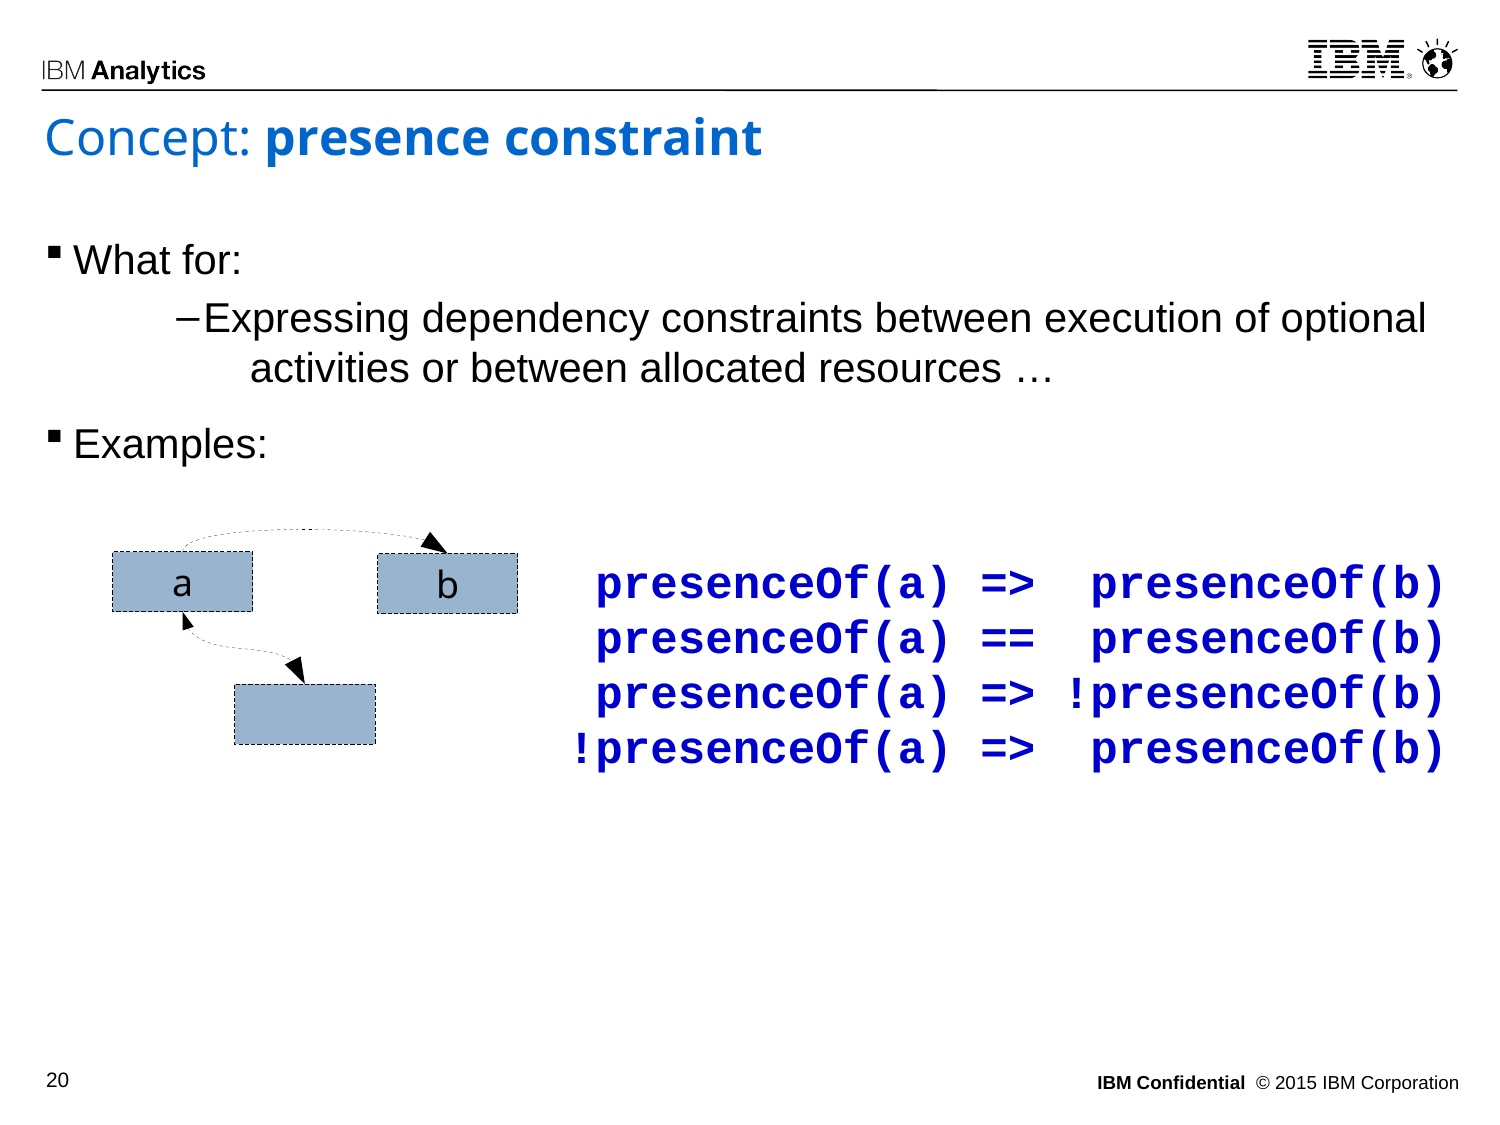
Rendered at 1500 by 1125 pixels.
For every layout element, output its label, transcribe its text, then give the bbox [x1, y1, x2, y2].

text_box b [377, 553, 518, 614]
text_box a [112, 551, 253, 612]
list What for: Expressing dependency constraints between execution of optional activities or between allocated resources … Examples: [29, 224, 1456, 1066]
picture [1294, 24, 1469, 91]
text_box presenceOf(a) => presenceOf(b) presenceOf(a) == presenceOf(b) presenceOf(a) => !presenceOf(b) !presenceOf(a) => presenceOf(b) [553, 544, 1463, 835]
picture [24, 42, 224, 99]
title Concept: presence constraint [29, 97, 1500, 203]
text_box [234, 684, 376, 745]
